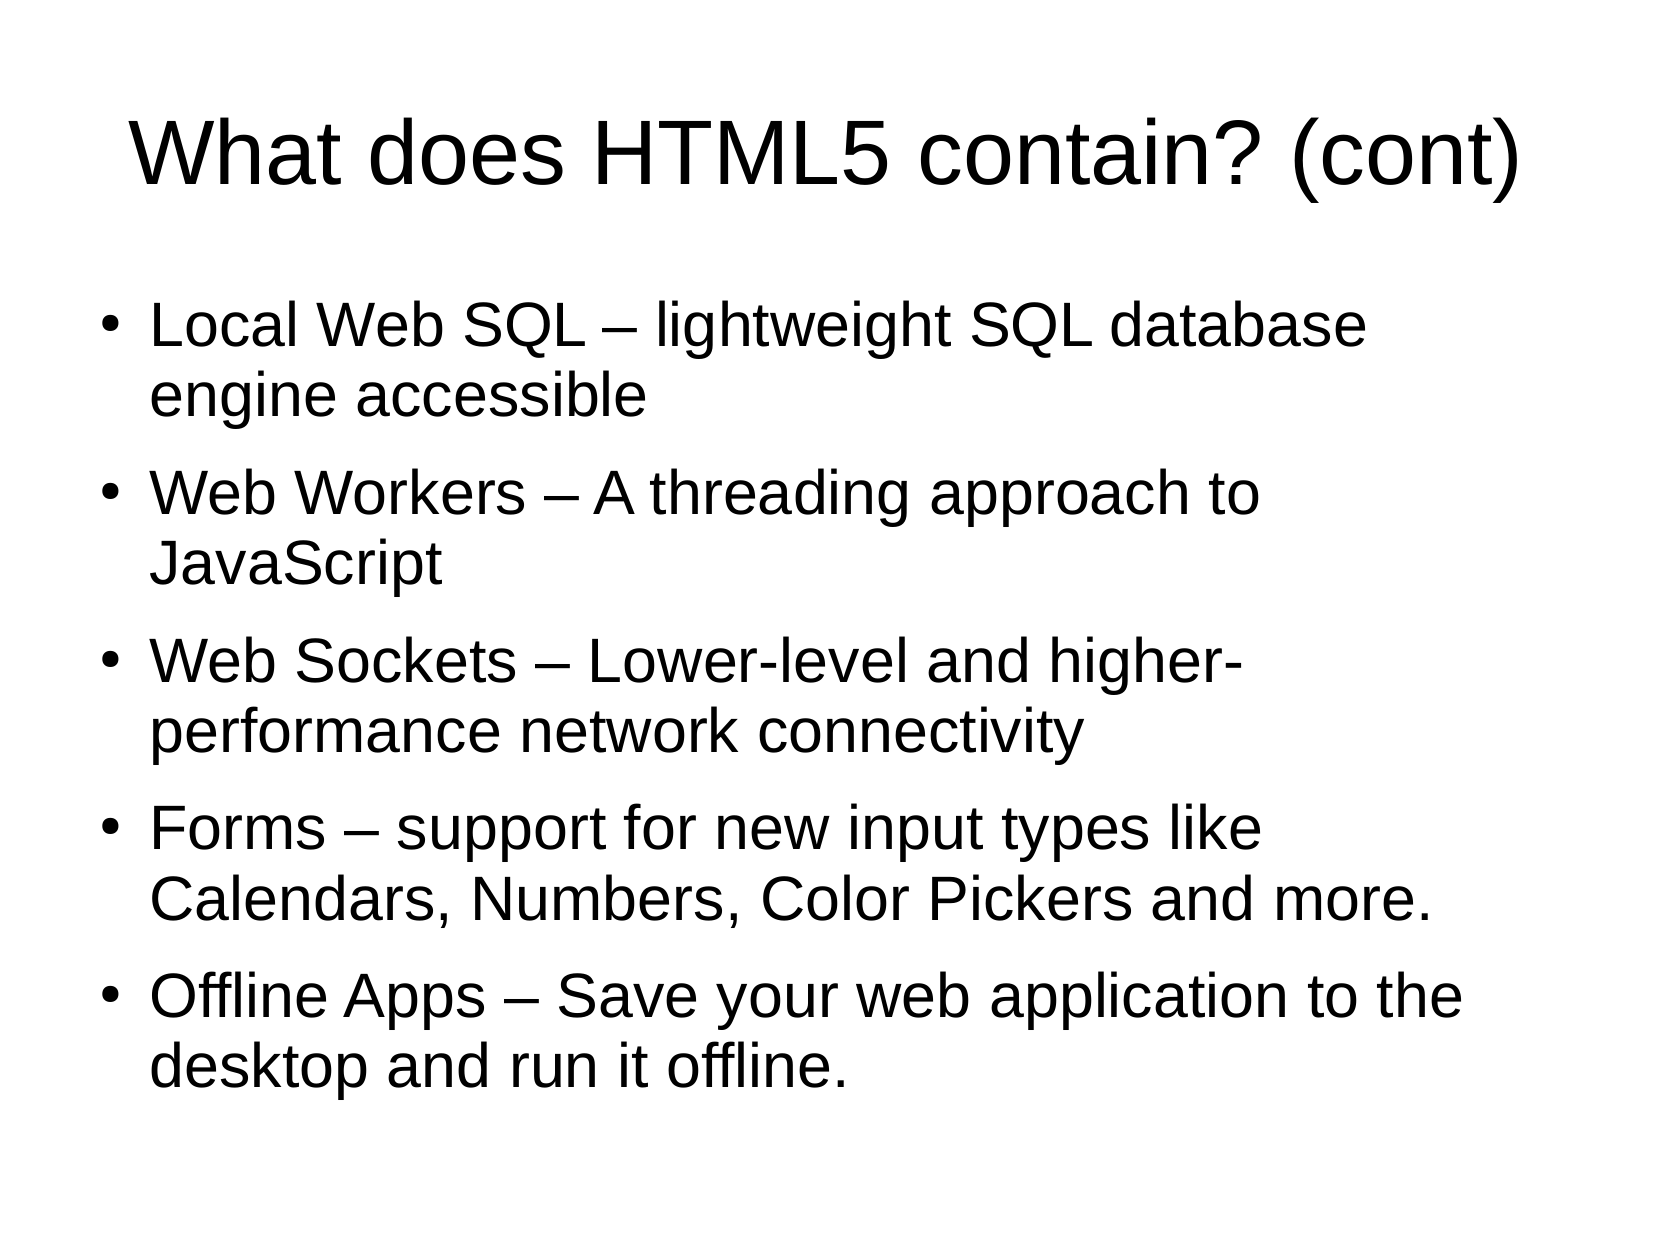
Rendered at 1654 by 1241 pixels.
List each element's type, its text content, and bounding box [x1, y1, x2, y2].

list Local Web SQL – lightweight SQL database engine accessible Web Workers – A threading approach to JavaScript Web Sockets – Lower-level and higher-performance network connectivity Forms – support for new input types like Calendars, Numbers, Color Pickers and more. Offline Apps – Save your web application to the desktop and run it offline. [82, 290, 1571, 1109]
title What does HTML5 contain? (cont) [82, 49, 1571, 257]
